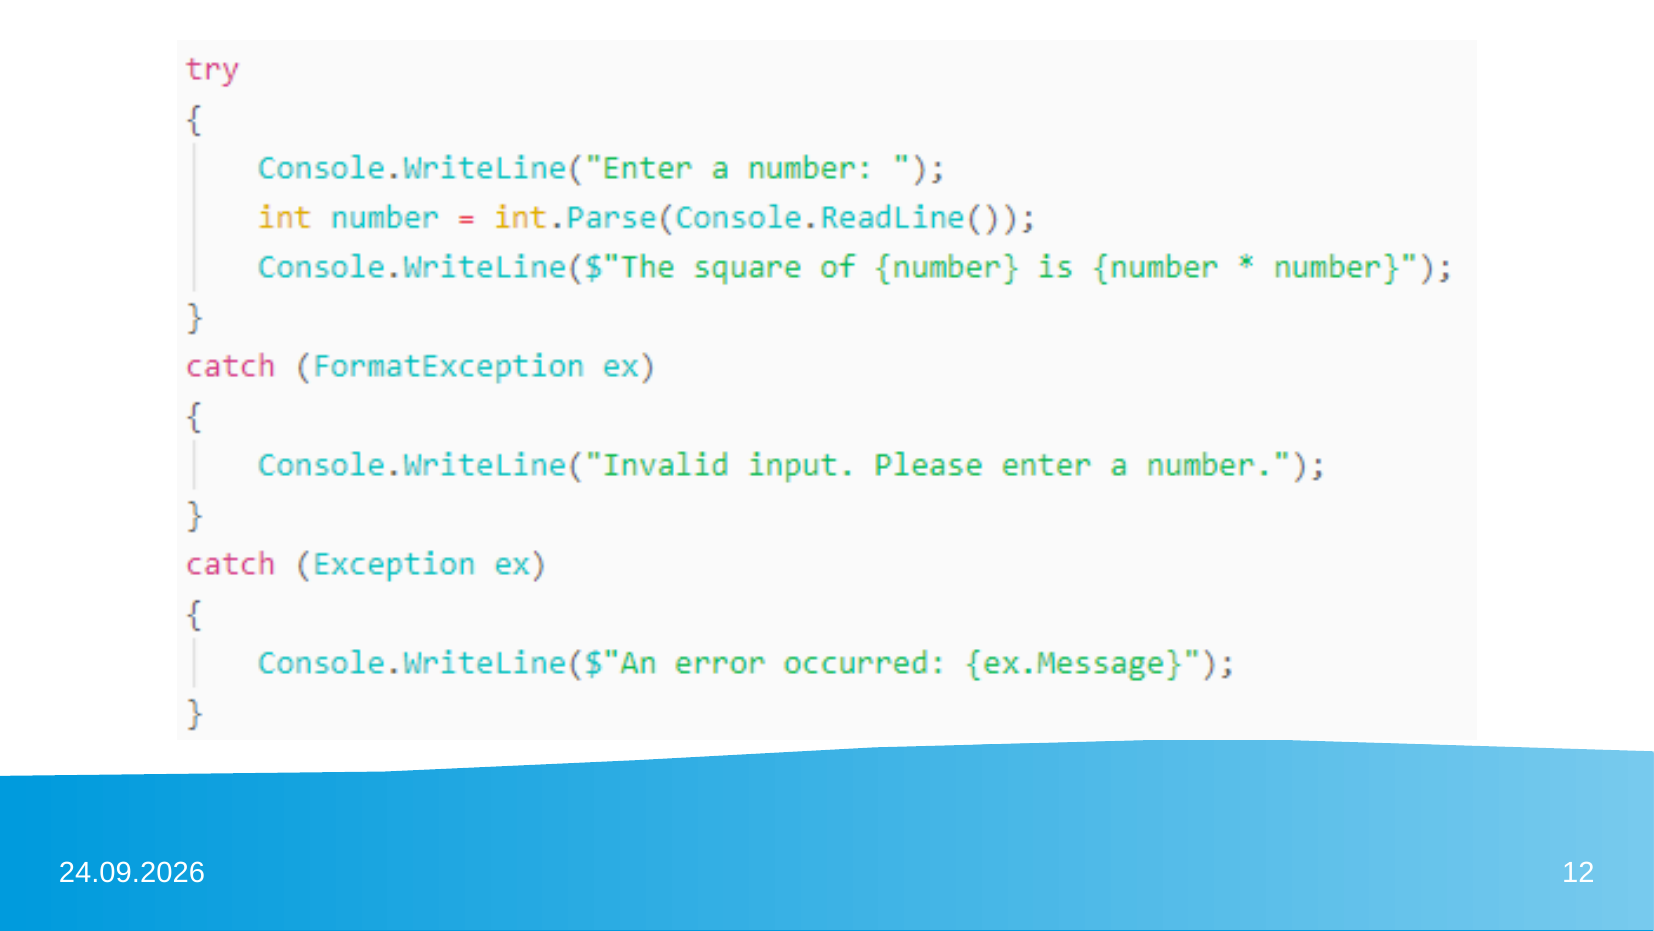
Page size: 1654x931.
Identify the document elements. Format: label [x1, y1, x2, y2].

picture [177, 40, 1477, 740]
